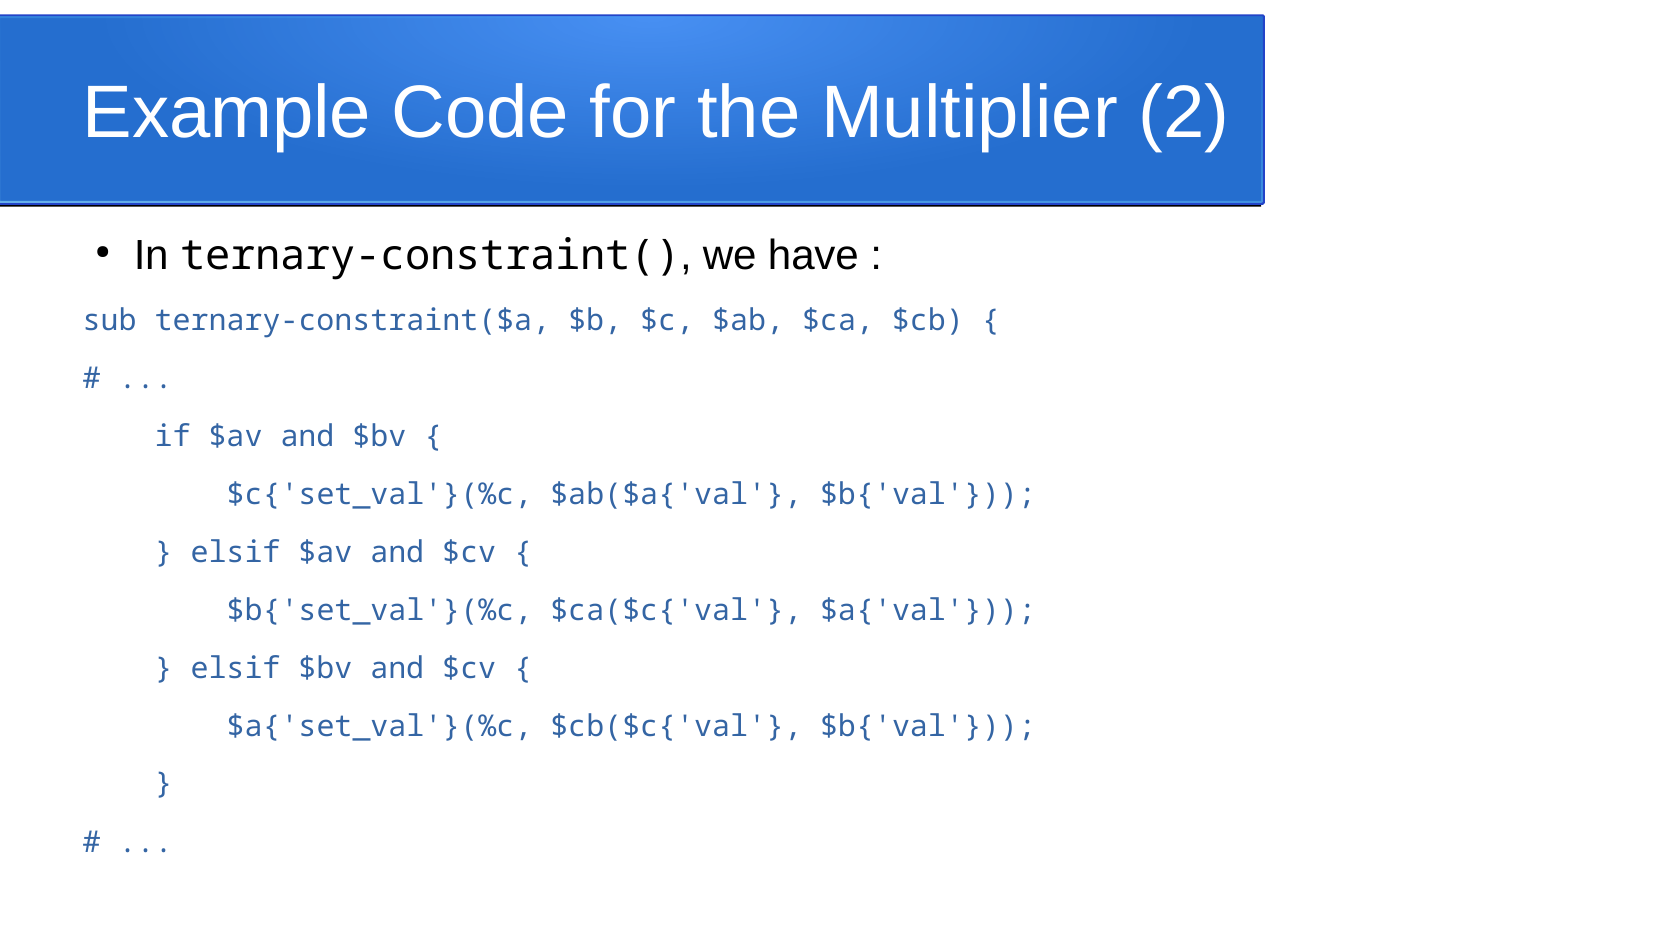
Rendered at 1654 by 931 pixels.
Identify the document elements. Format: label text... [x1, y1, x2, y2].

list In ternary-constraint(), we have : sub ternary-constraint($a, $b, $c, $ab, $ca, $cb) { # ... if $av and $bv { $c{'set_val'}(%c, $ab($a{'val'}, $b{'val'})); } elsif $av and $cv { $b{'set_val'}(%c, $ca($c{'val'}, $a{'val'})); } elsif $bv and $cv { $a{'set_val'}(%c, $cb($c{'val'}, $b{'val'})); } # ... [82, 224, 1571, 863]
title Example Code for the Multiplier (2) [82, 35, 1235, 189]
